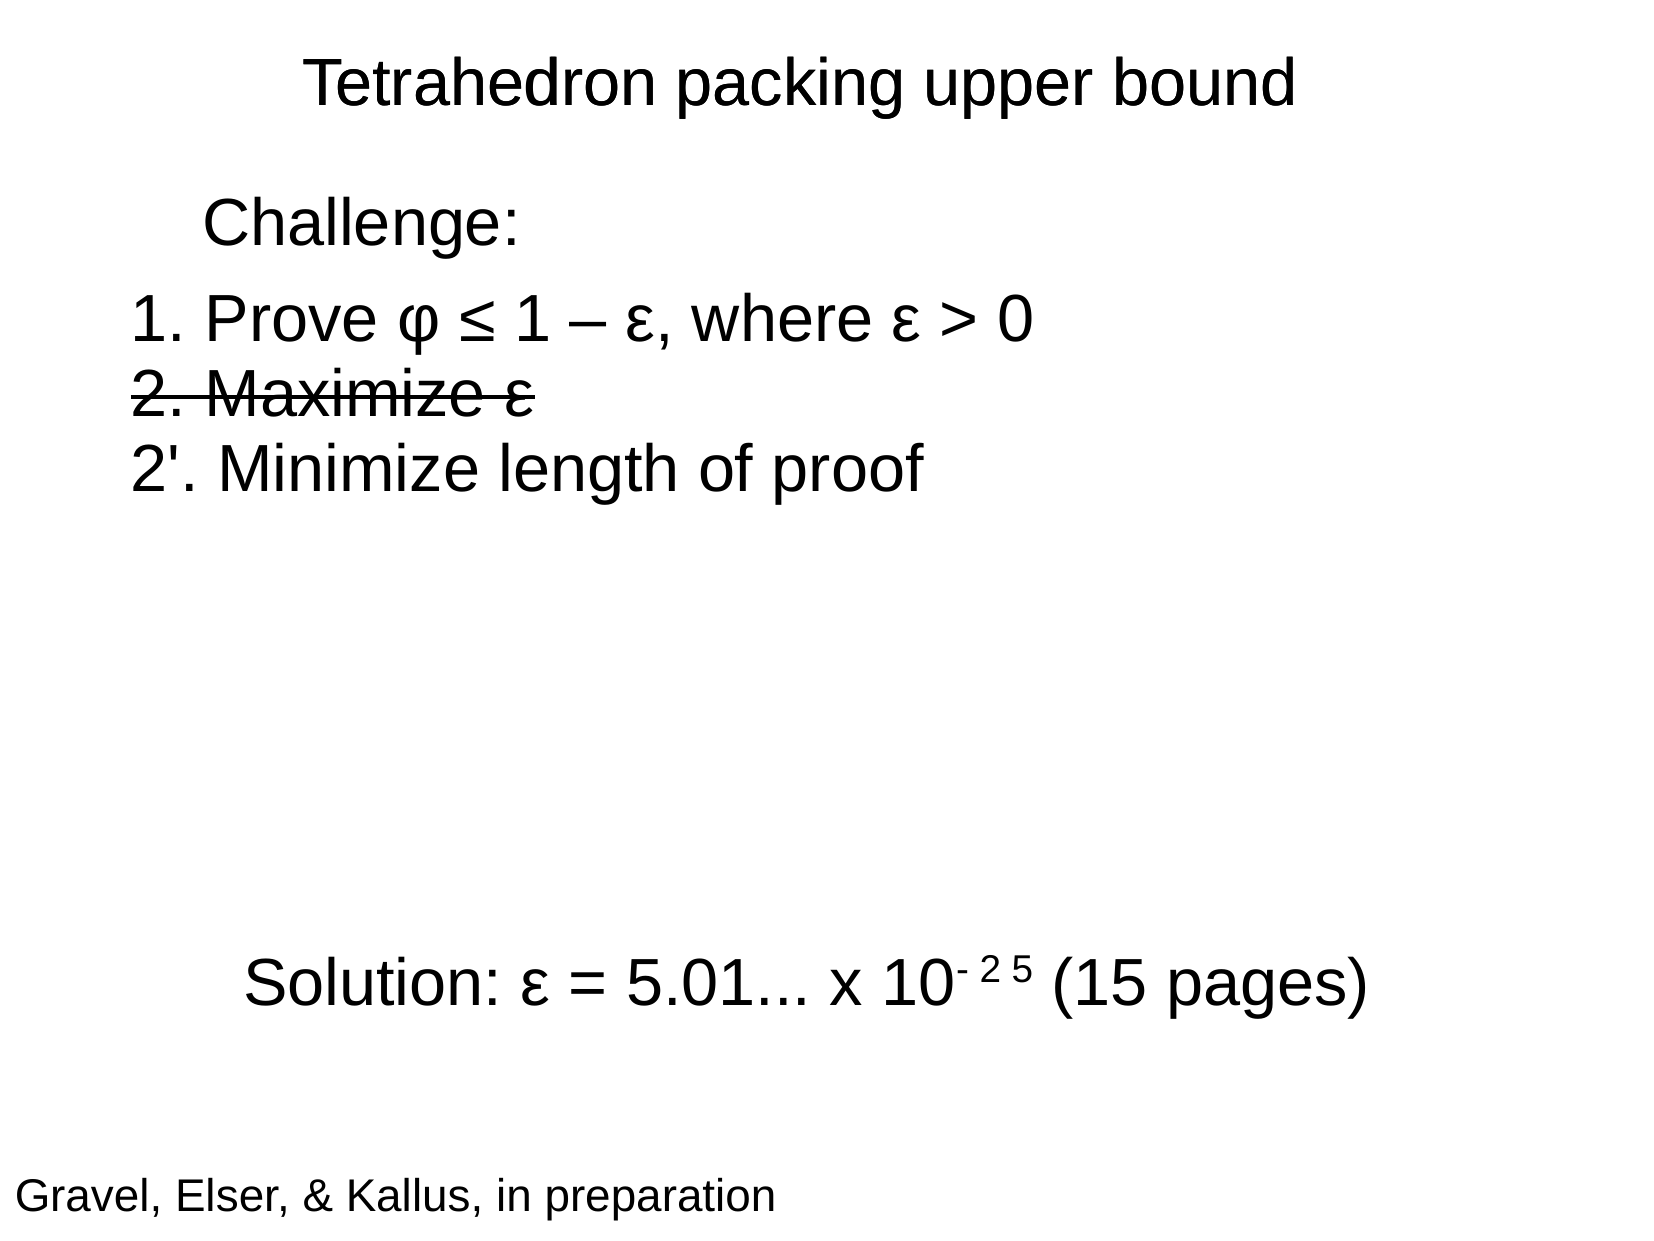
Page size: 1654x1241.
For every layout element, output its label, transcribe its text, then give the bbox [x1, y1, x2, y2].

text_box Solution: ε = 5.01... x 10- 2 5 (15 pages) [228, 937, 1426, 1030]
text_box 1. Prove φ ≤ 1 – ε, where ε > 0 2. Maximize ε 2'. Minimize length of proof [116, 273, 1601, 513]
text_box Gravel, Elser, & Kallus, in preparation [0, 1162, 792, 1229]
text_box Challenge: [187, 177, 976, 268]
text_box Tetrahedron packing upper bound [287, 37, 1372, 128]
